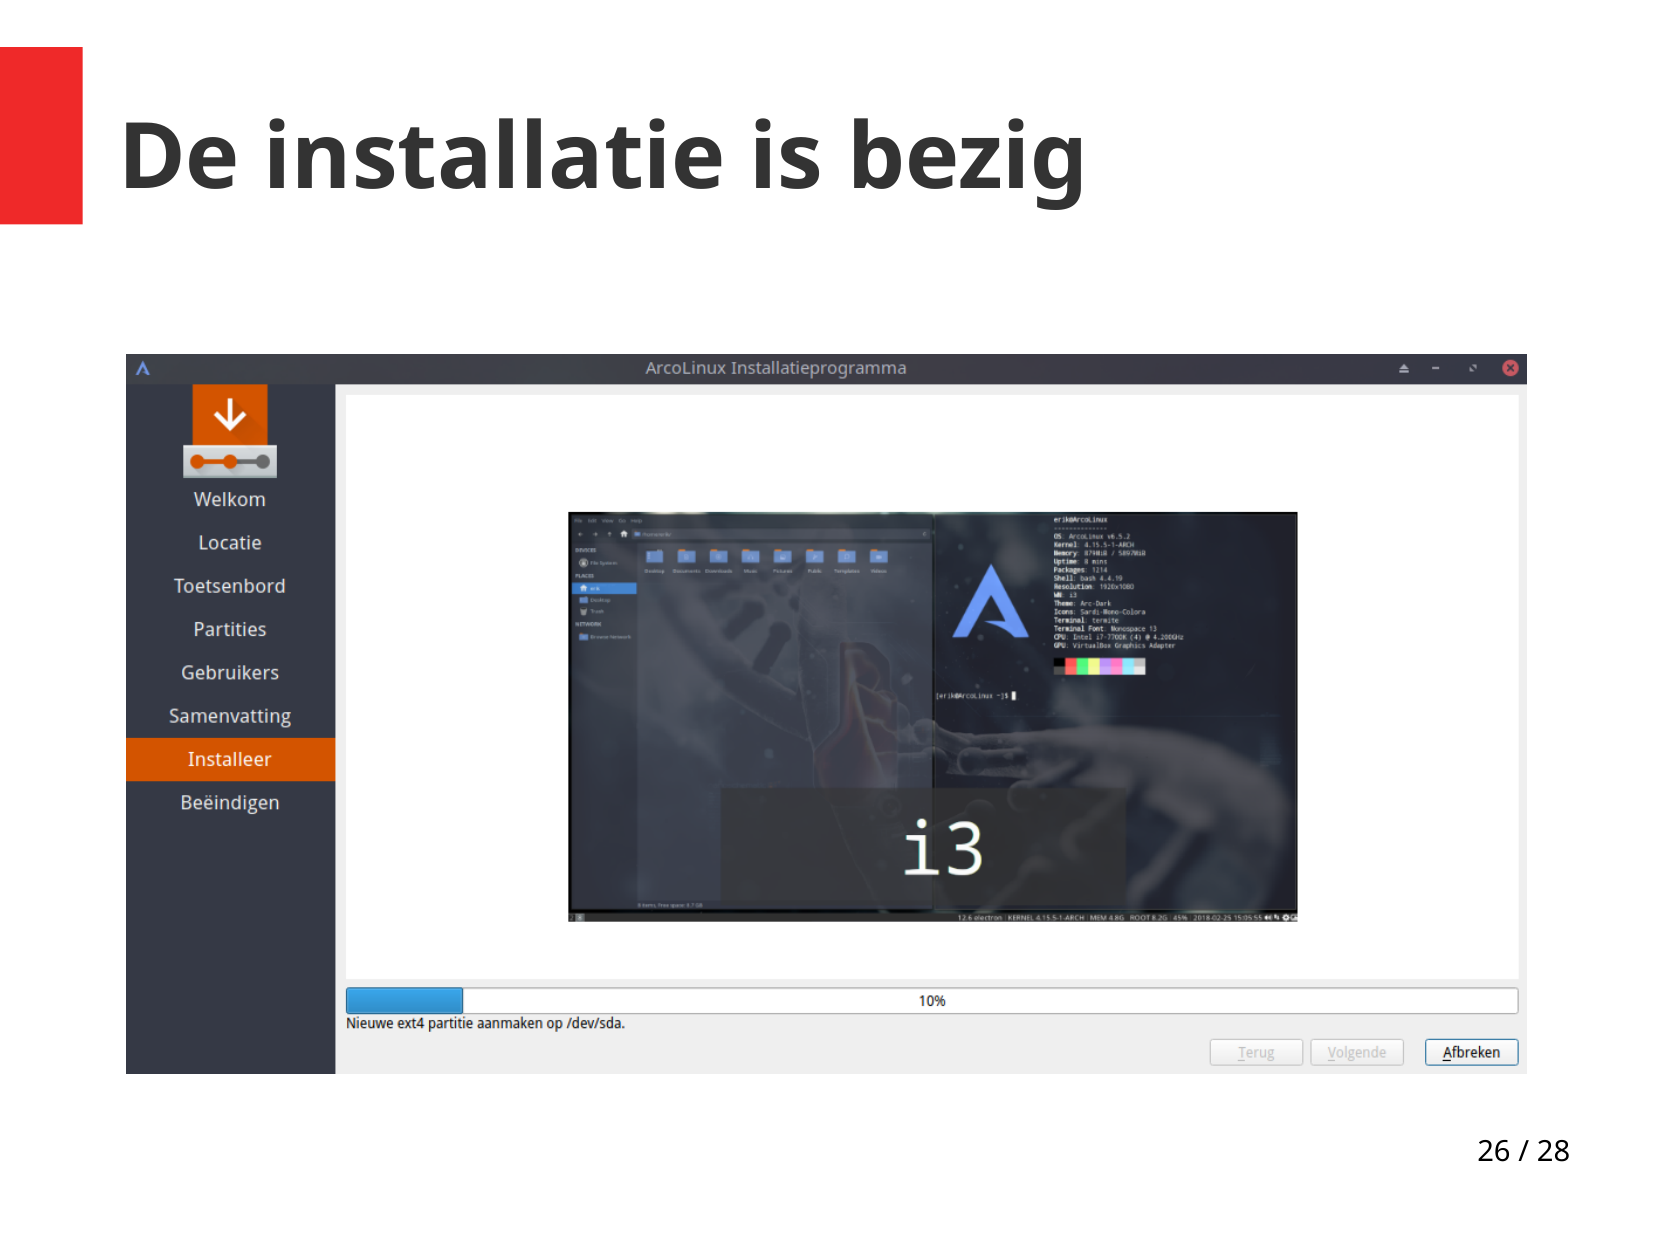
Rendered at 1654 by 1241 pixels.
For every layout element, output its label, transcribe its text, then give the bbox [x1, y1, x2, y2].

title De installatie is bezig [118, 49, 1571, 257]
picture [126, 354, 1527, 1074]
